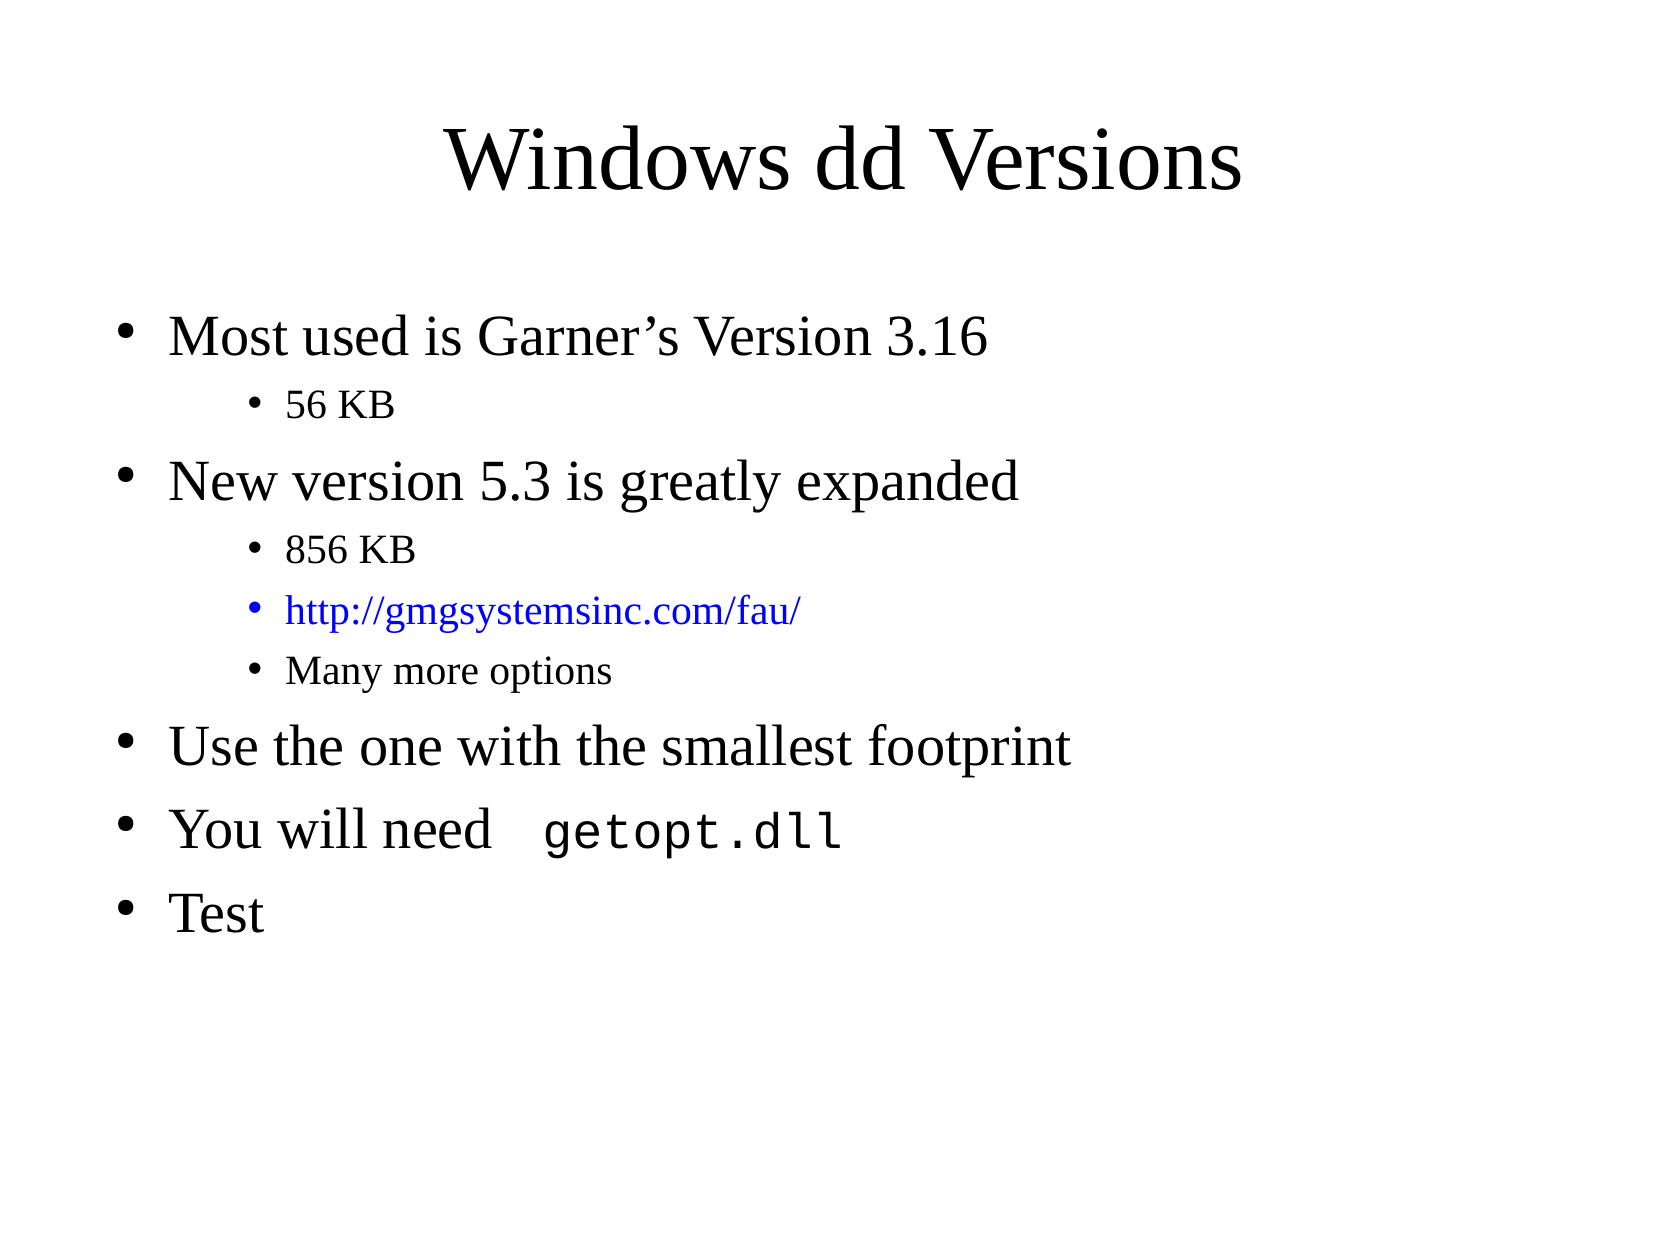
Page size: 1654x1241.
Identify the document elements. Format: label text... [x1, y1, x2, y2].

list Most used is Garner’s Version 3.16 56 KB New version 5.3 is greatly expanded 856 KB http://gmgsystemsinc.com/fau/ Many more options Use the one with the smallest footprint You will need getopt.dll Test [82, 289, 1571, 1114]
title Windows dd Versions [82, 49, 1571, 257]
